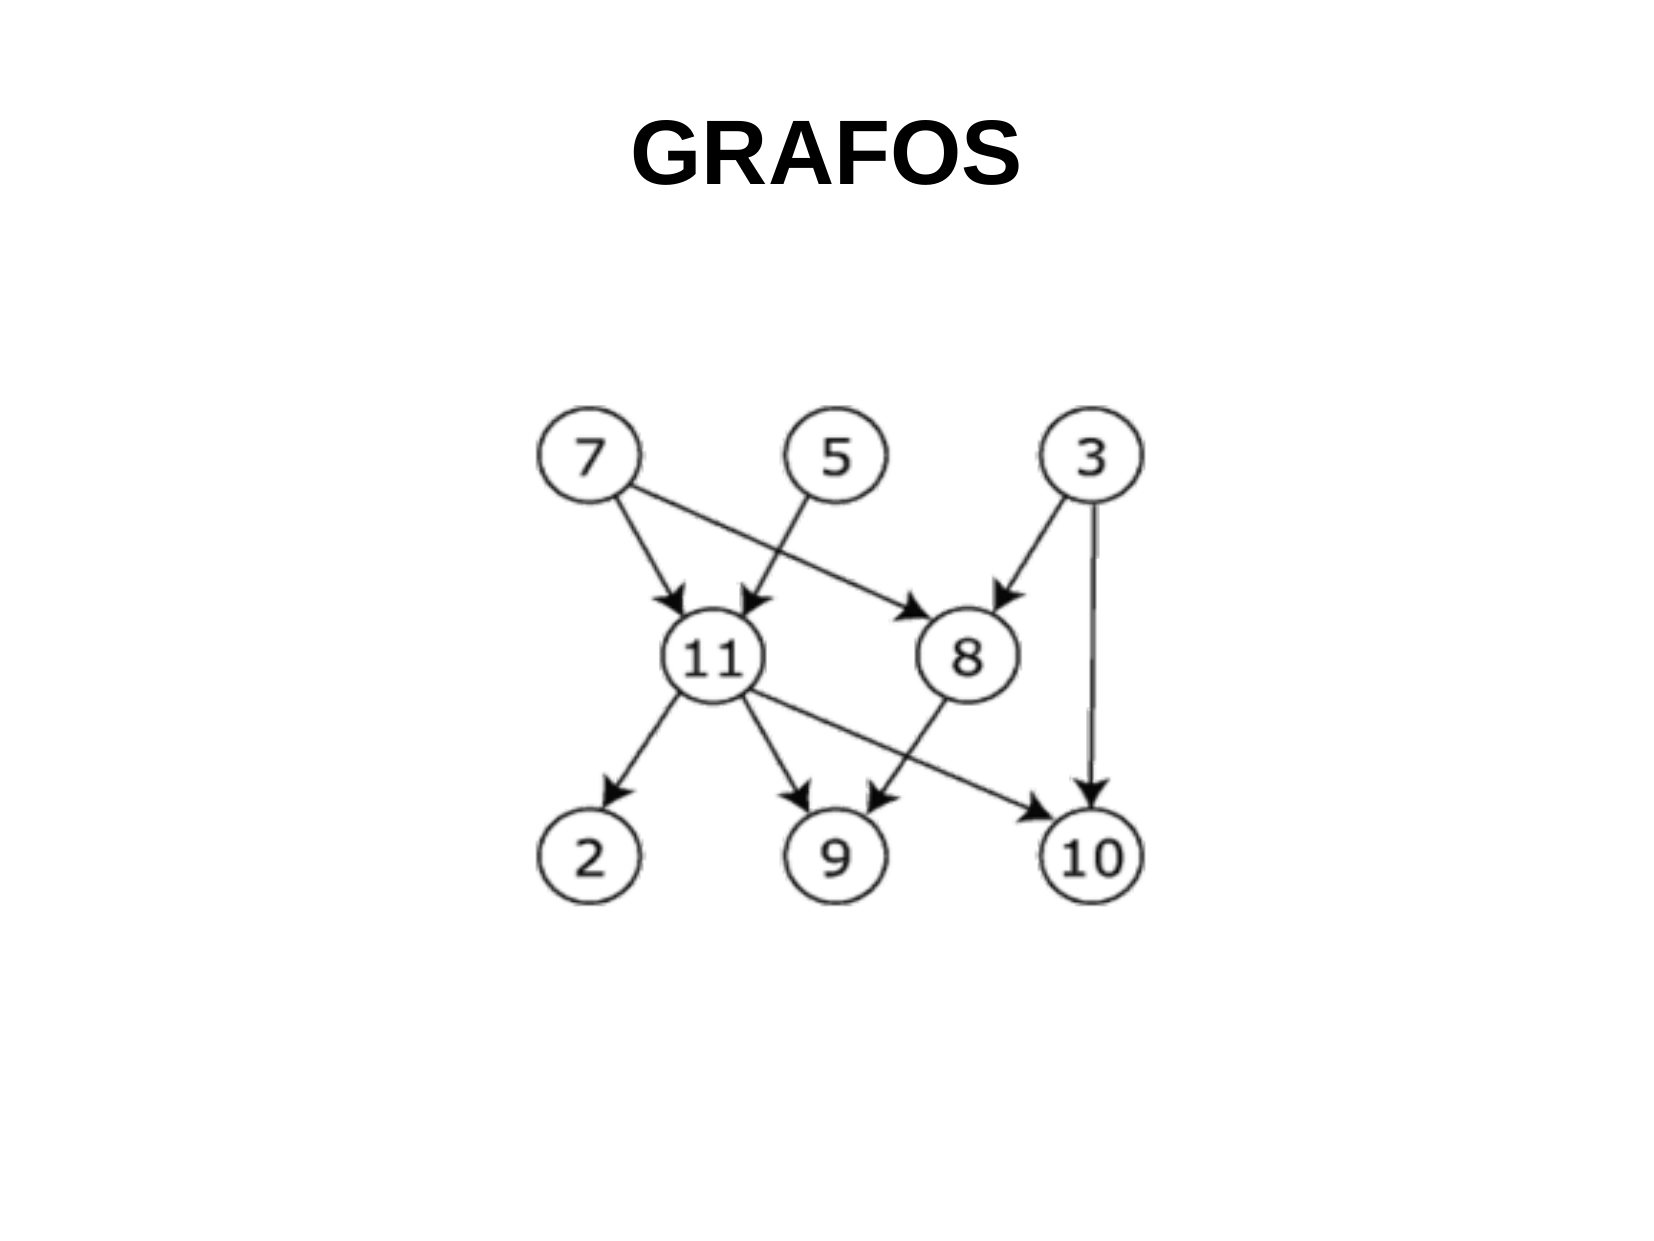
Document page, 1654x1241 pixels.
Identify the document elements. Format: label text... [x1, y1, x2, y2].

title GRAFOS [82, 49, 1571, 257]
picture [526, 396, 1157, 917]
